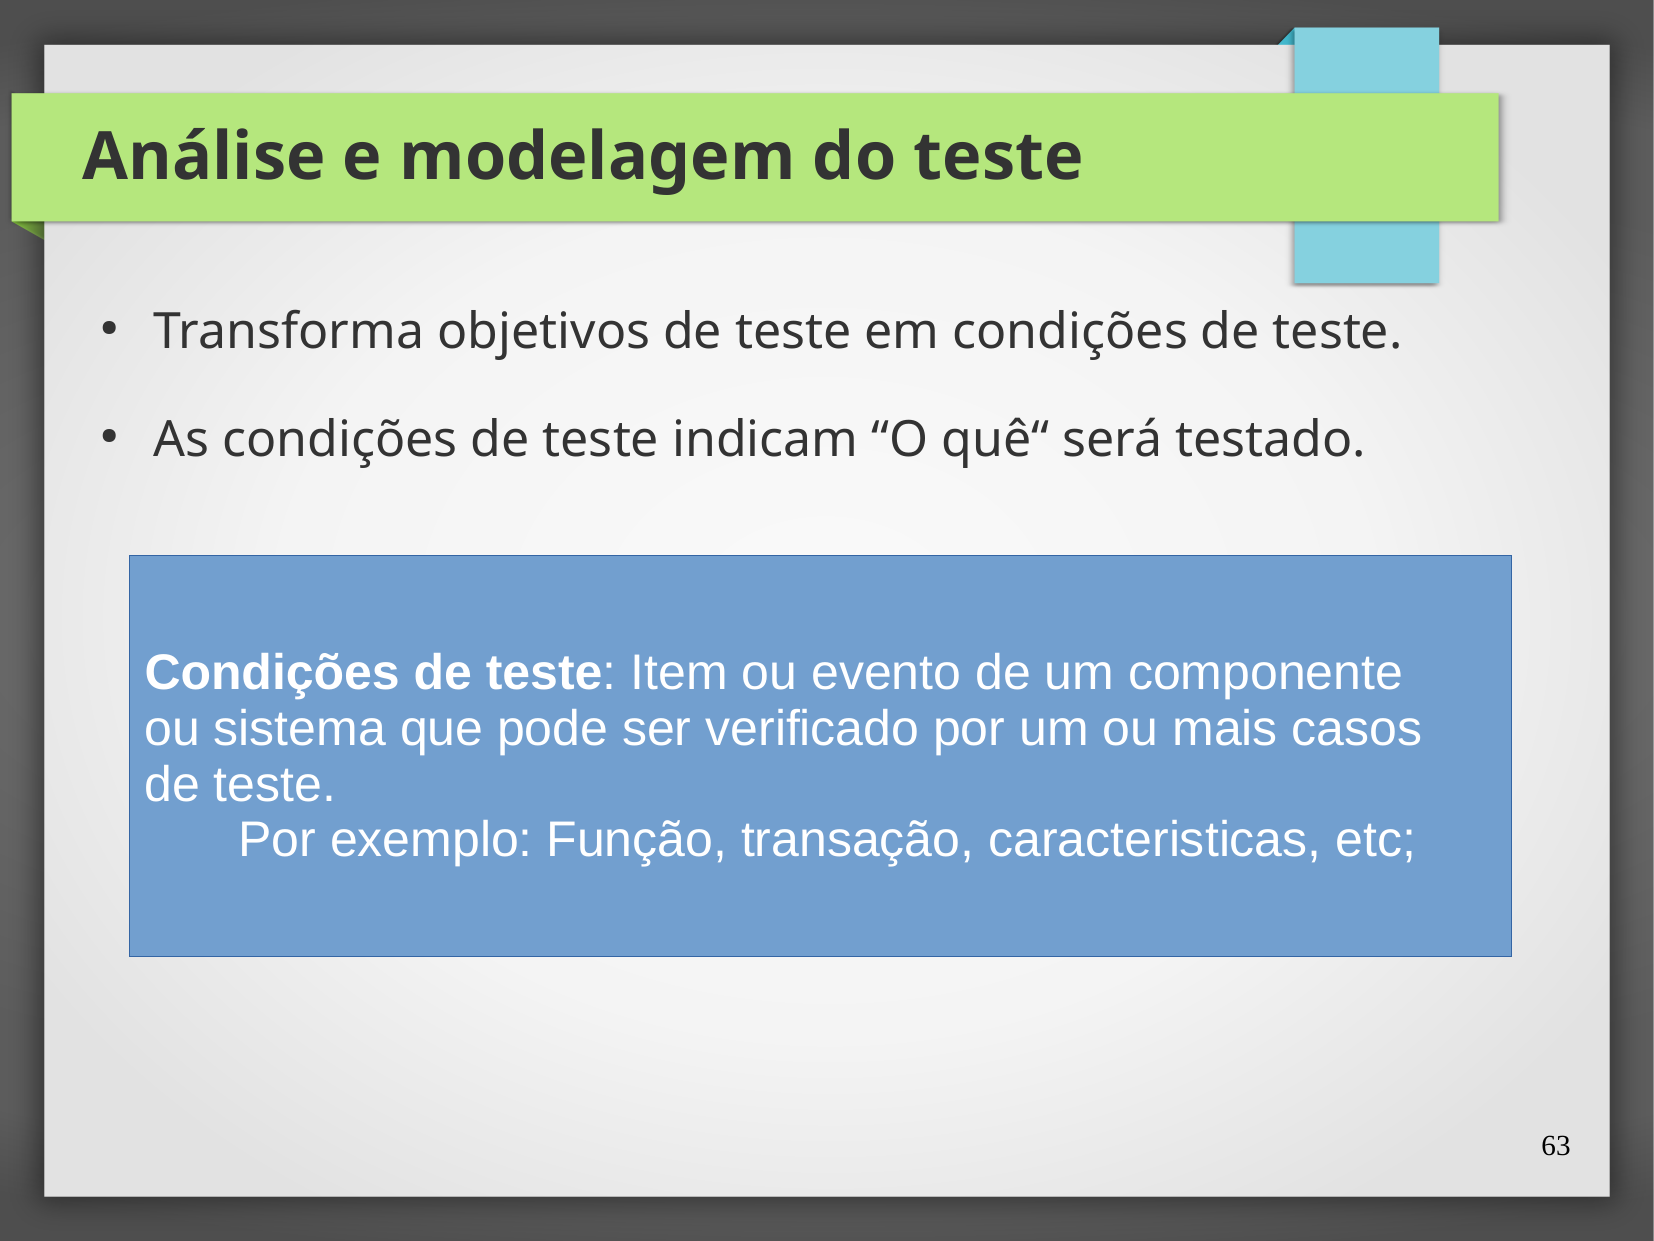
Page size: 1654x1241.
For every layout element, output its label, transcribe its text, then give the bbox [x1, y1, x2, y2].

picture [0, 0, 1654, 1241]
title Análise e modelagem do teste [82, 94, 1264, 213]
list Transforma objetivos de teste em condições de teste. As condições de teste indicam “O quê“ será testado. [82, 295, 1571, 1015]
text_box Condições de teste: Item ou evento de um componente ou sistema que pode ser verificado por um ou mais casos de teste. Por exemplo: Função, transação, caracteristicas, etc; [129, 555, 1512, 957]
